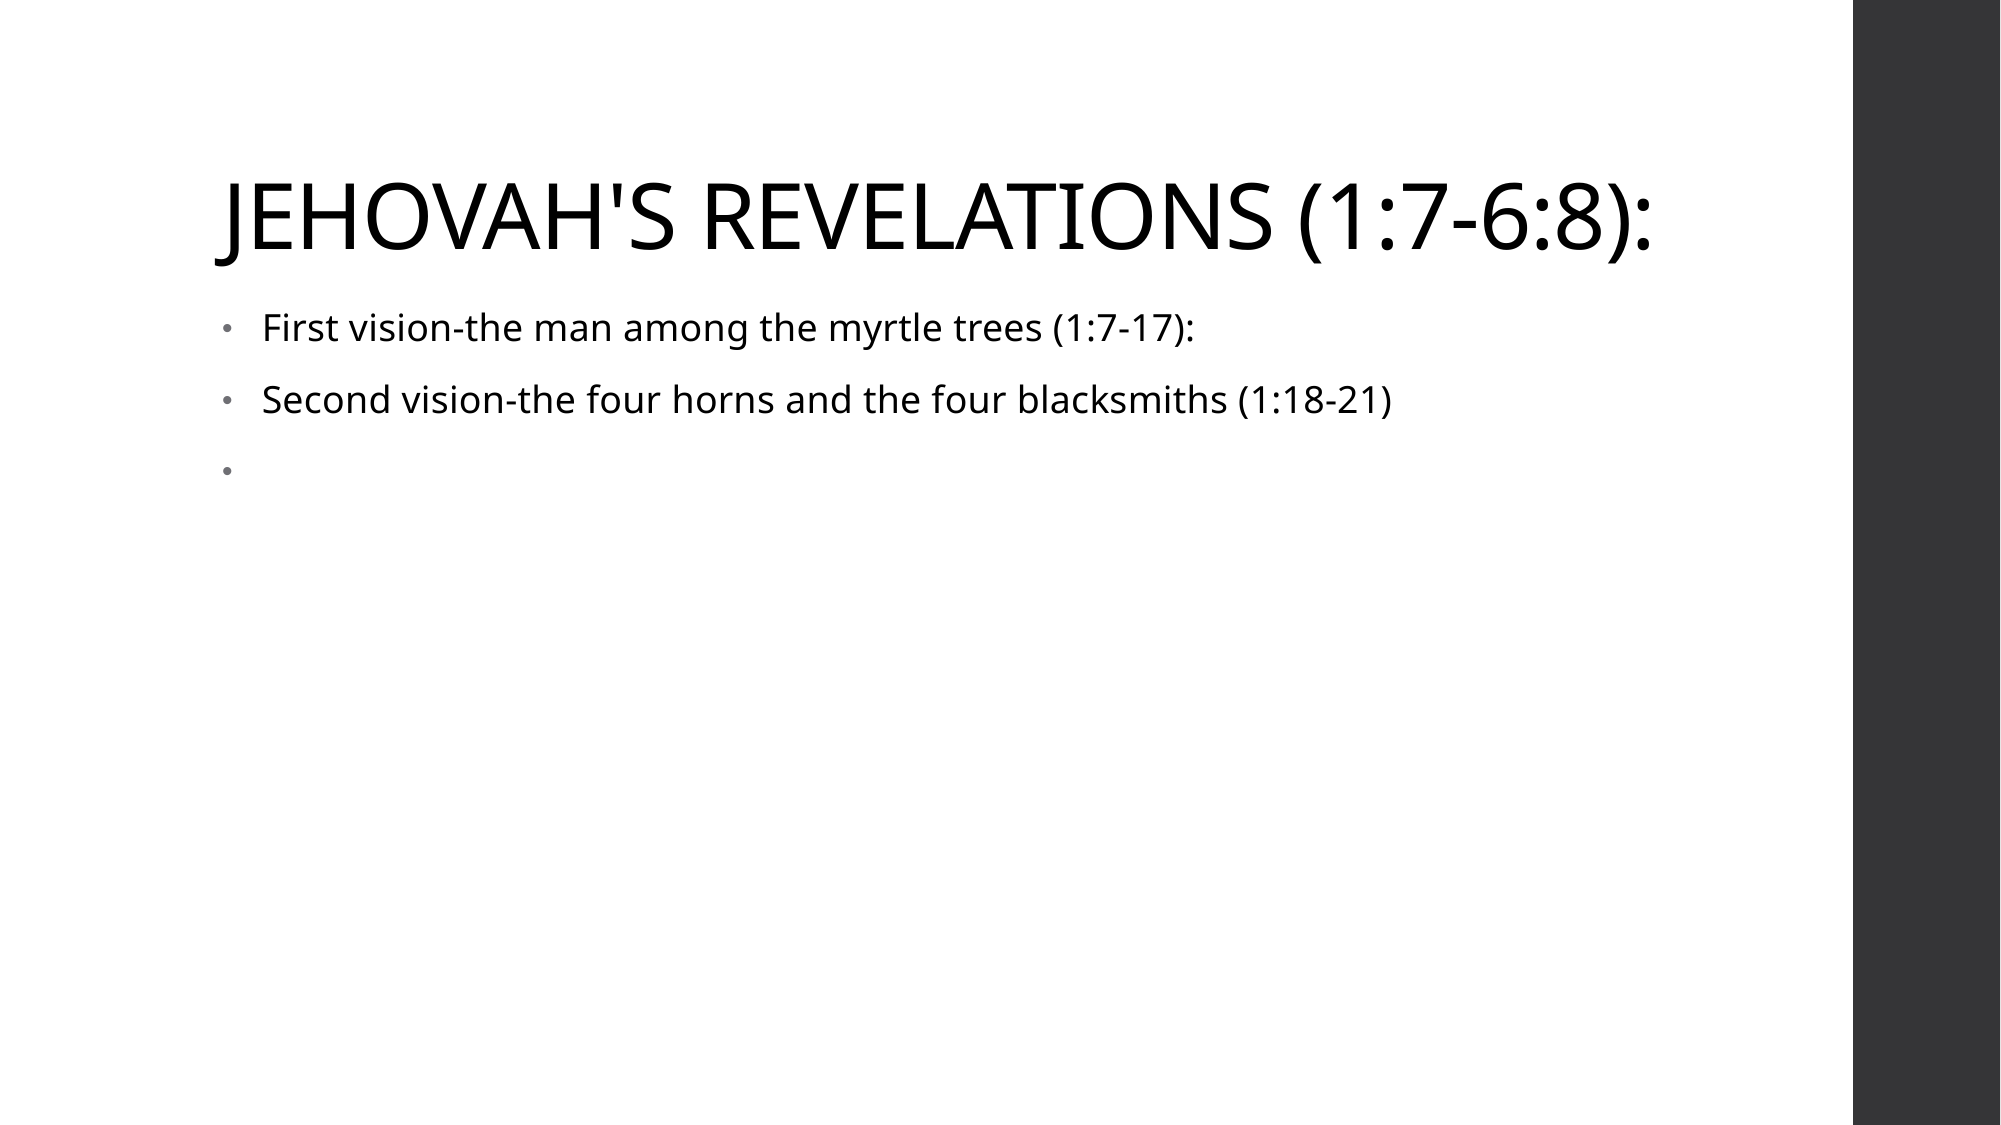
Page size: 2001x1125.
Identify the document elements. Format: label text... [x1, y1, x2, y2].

title JEHOVAH'S REVELATIONS (1:7-6:8): [206, 60, 1797, 278]
list First vision-the man among the myrtle trees (1:7-17): Second vision-the four horns and the four blacksmiths (1:18-21) [206, 299, 1617, 1014]
